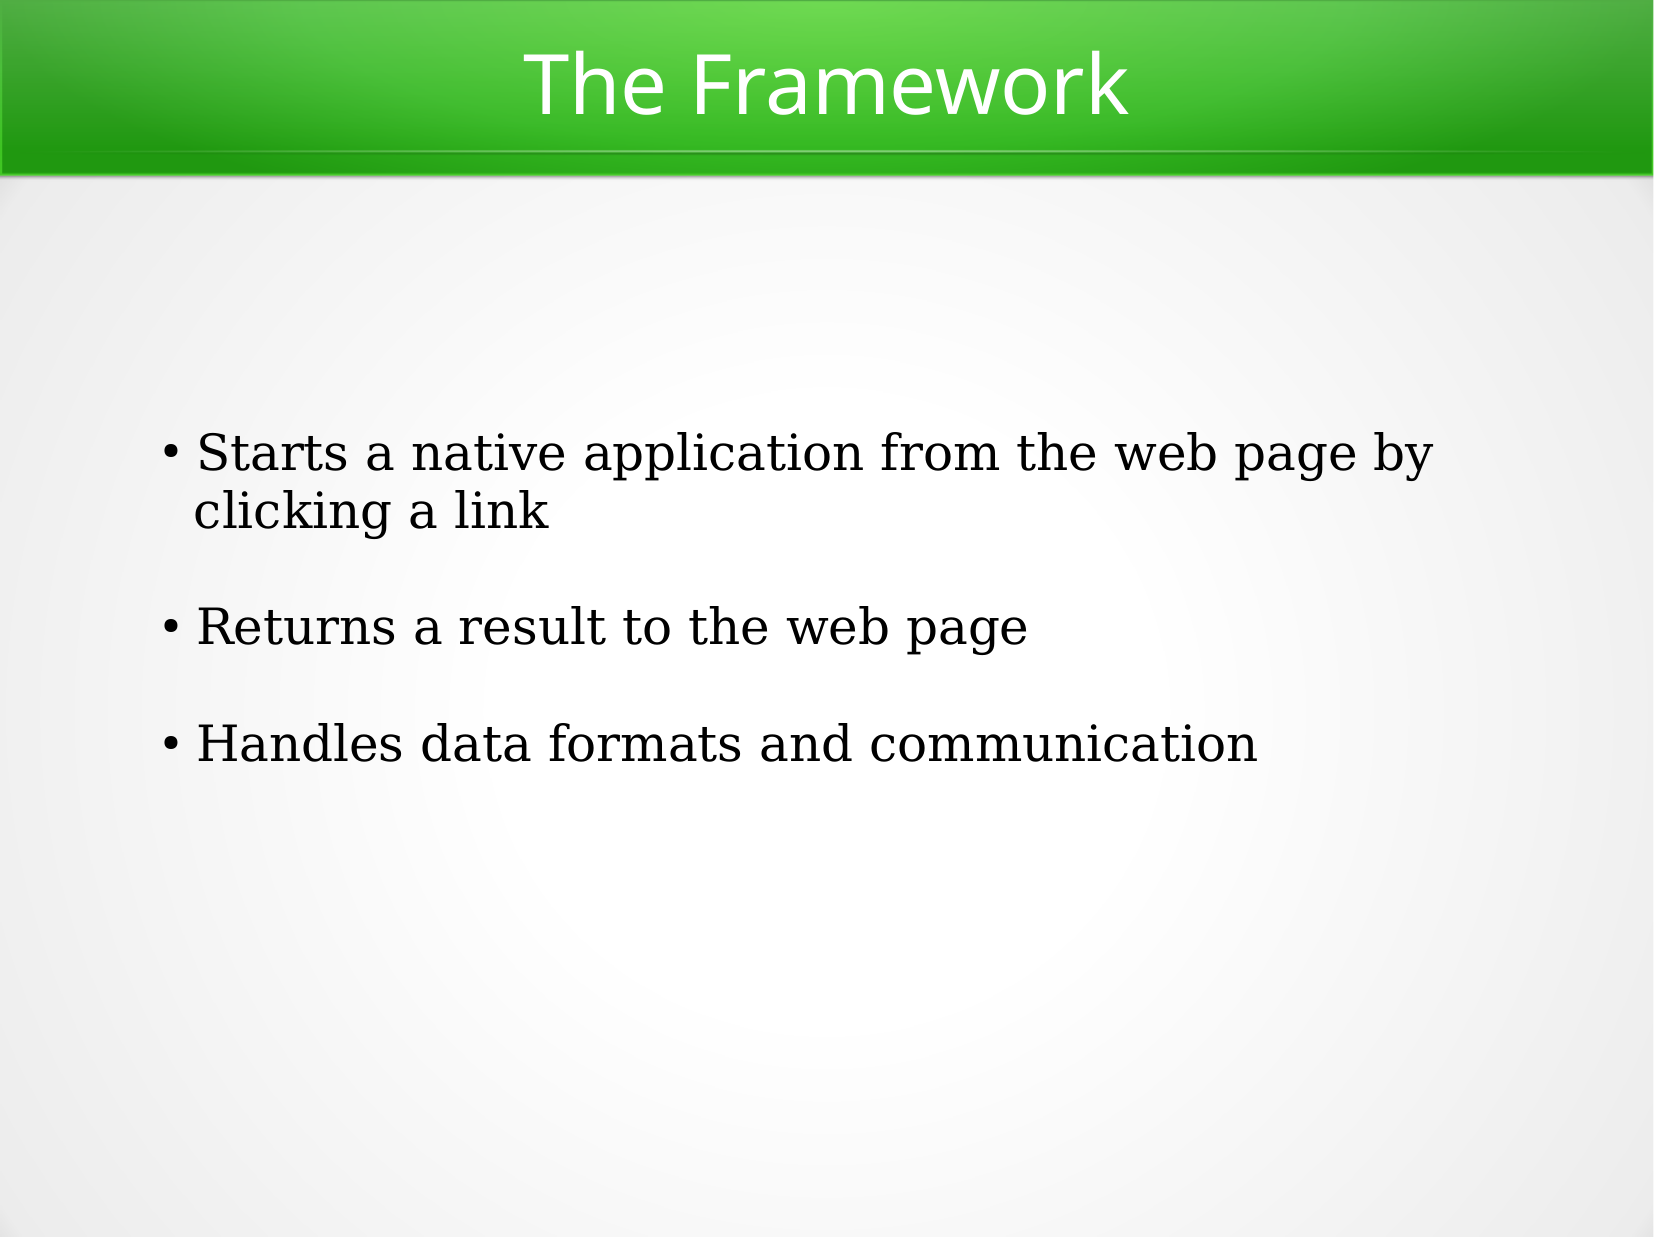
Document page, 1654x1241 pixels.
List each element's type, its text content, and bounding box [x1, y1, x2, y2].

text_box Starts a native application from the web page by clicking a link Returns a result to the web page Handles data formats and communication [147, 416, 1536, 1016]
title The Framework [82, 0, 1571, 191]
picture [0, 0, 1654, 1237]
